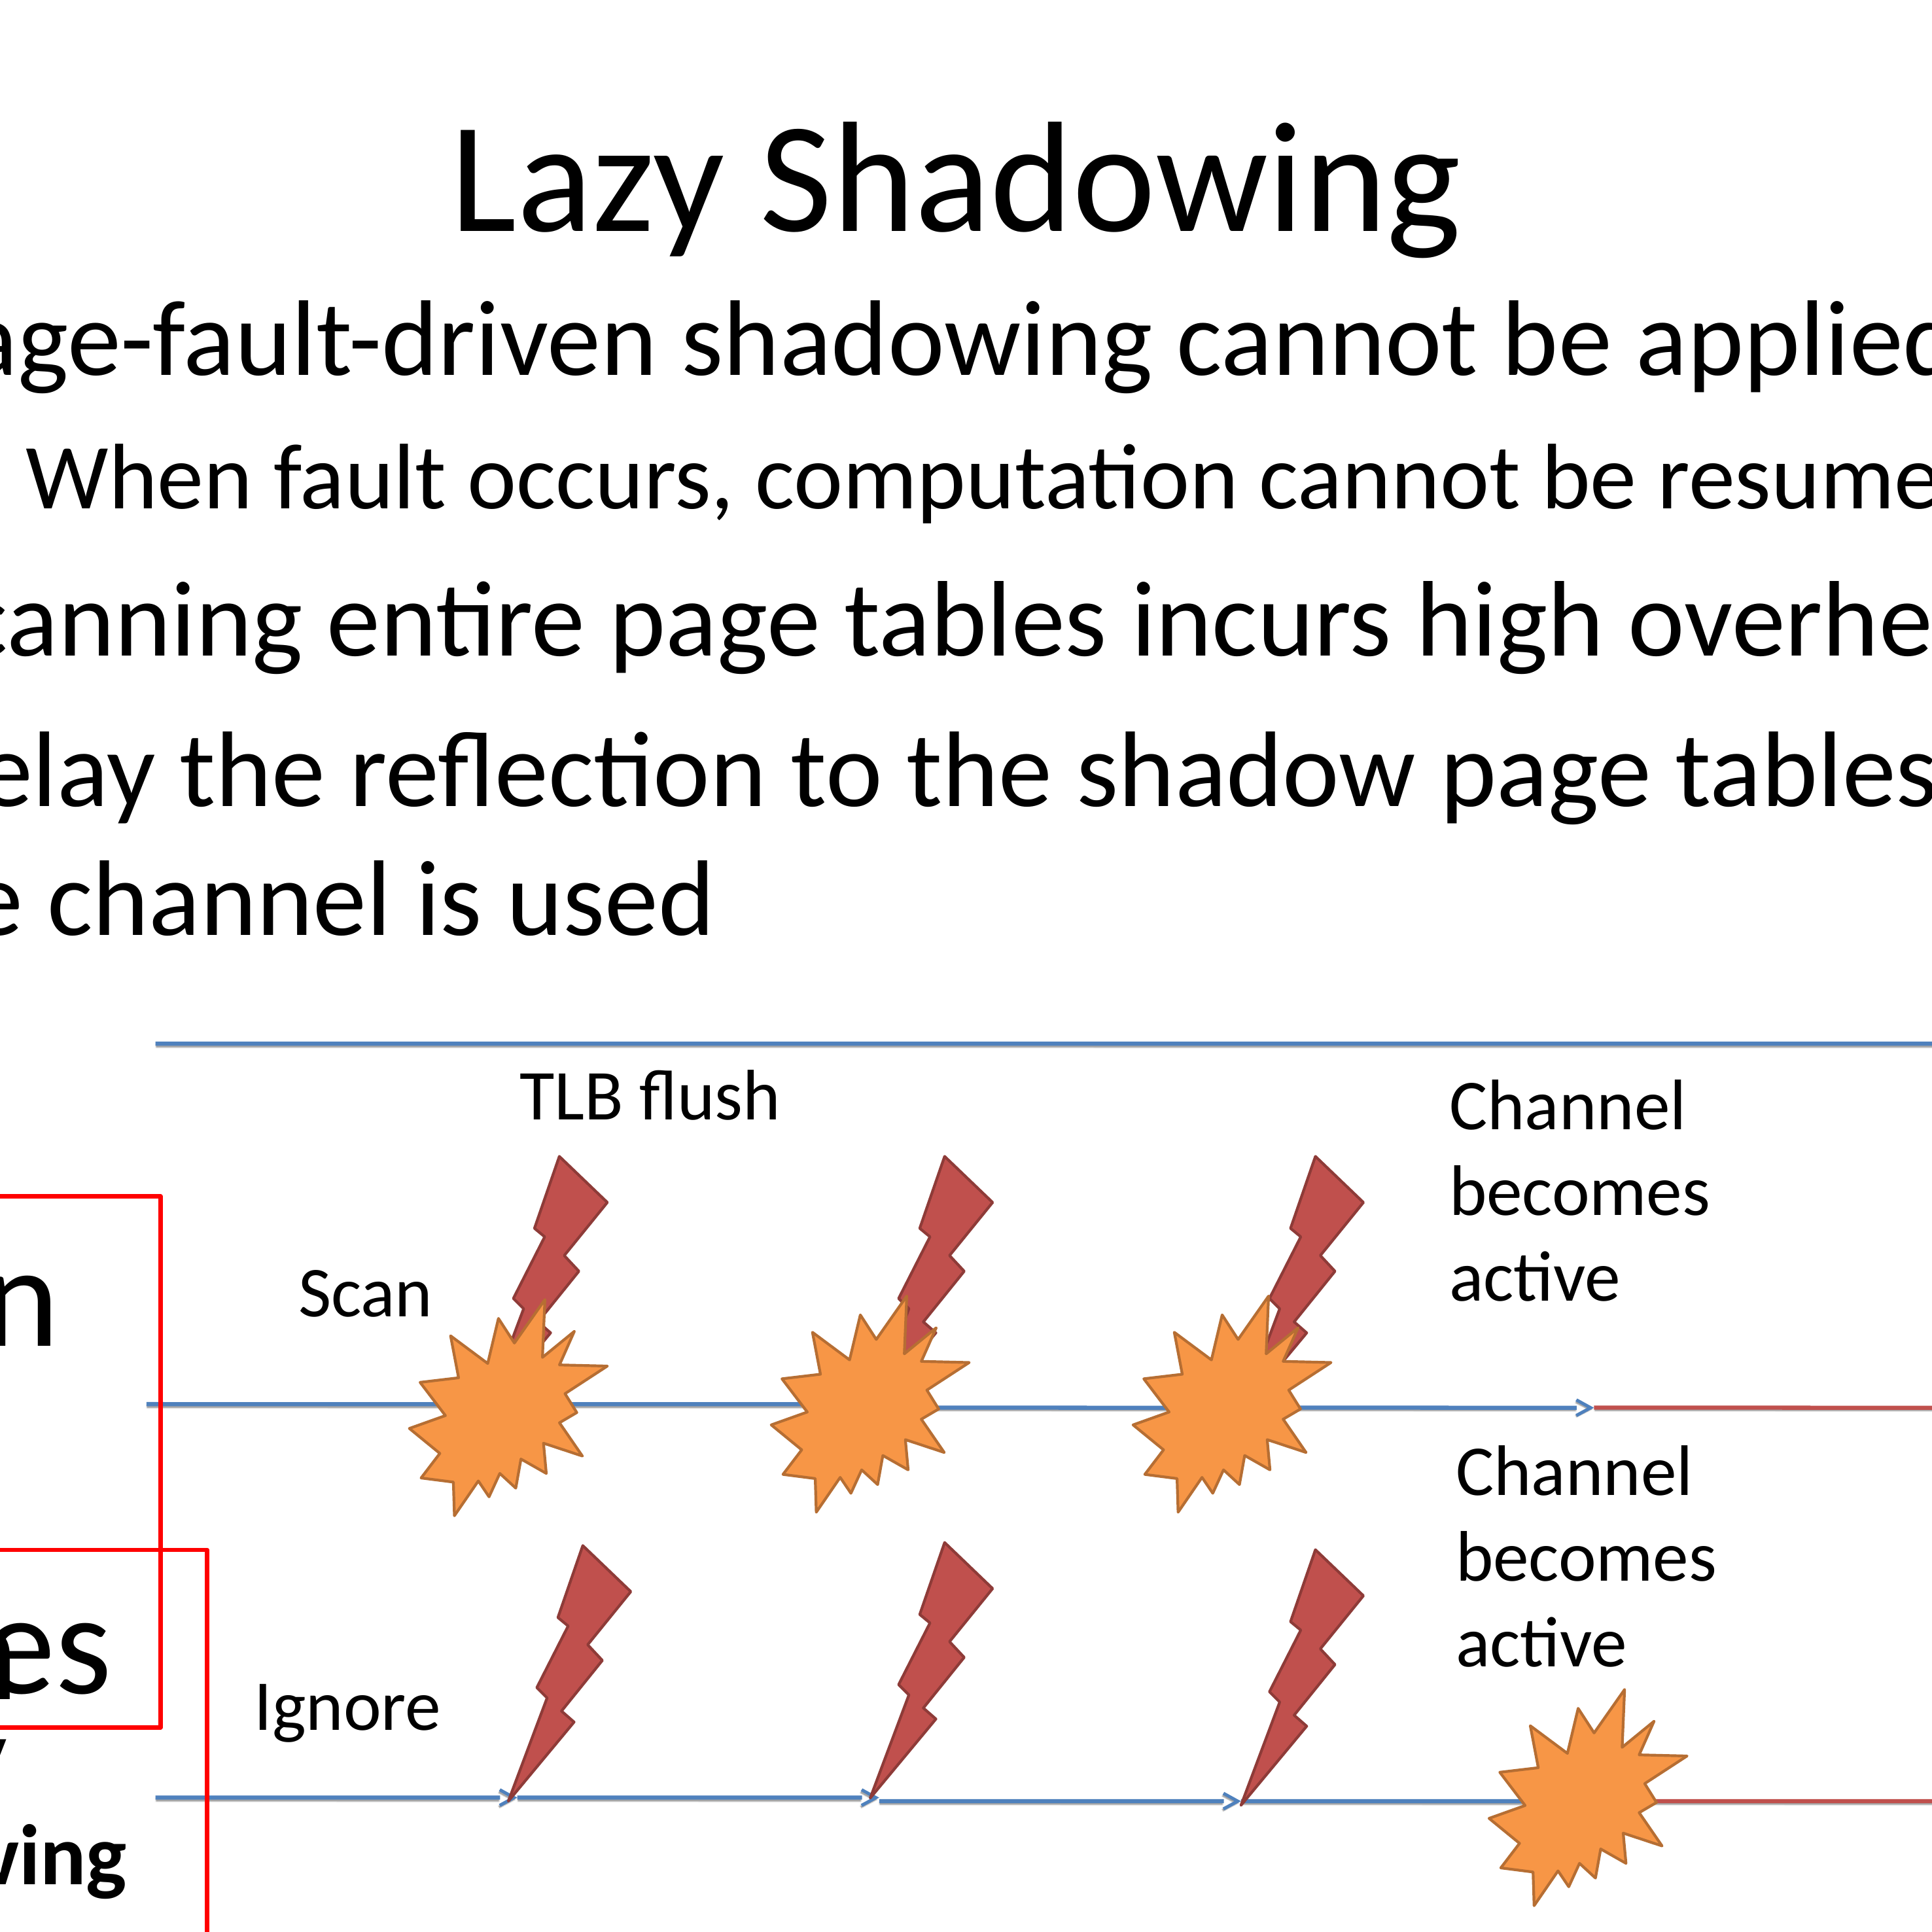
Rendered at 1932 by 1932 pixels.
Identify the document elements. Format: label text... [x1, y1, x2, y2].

text_box Scan [289, 1240, 443, 1336]
text_box Ignore [244, 1653, 451, 1749]
text_box [1488, 1689, 1687, 1906]
list Page-fault-driven shadowing cannot be applied When fault occurs, computation cannot be resumed Scanning entire page tables incurs high overhead Delay the reflection to the shadow page tables until the channel is used [0, 263, 1932, 1932]
text_box [771, 1295, 970, 1513]
text_box [508, 1545, 631, 1802]
text_box [1240, 1549, 1363, 1806]
text_box Scan only once [0, 1549, 207, 1932]
text_box [870, 1542, 993, 1799]
title Lazy Shadowing [0, 7, 1932, 263]
text_box Scan 3 times [0, 1196, 161, 1549]
text_box Channel becomes active [1446, 1418, 1727, 1687]
text_box [1133, 1295, 1331, 1513]
text_box [409, 1299, 608, 1516]
text_box Channel becomes active [1439, 1053, 1721, 1321]
